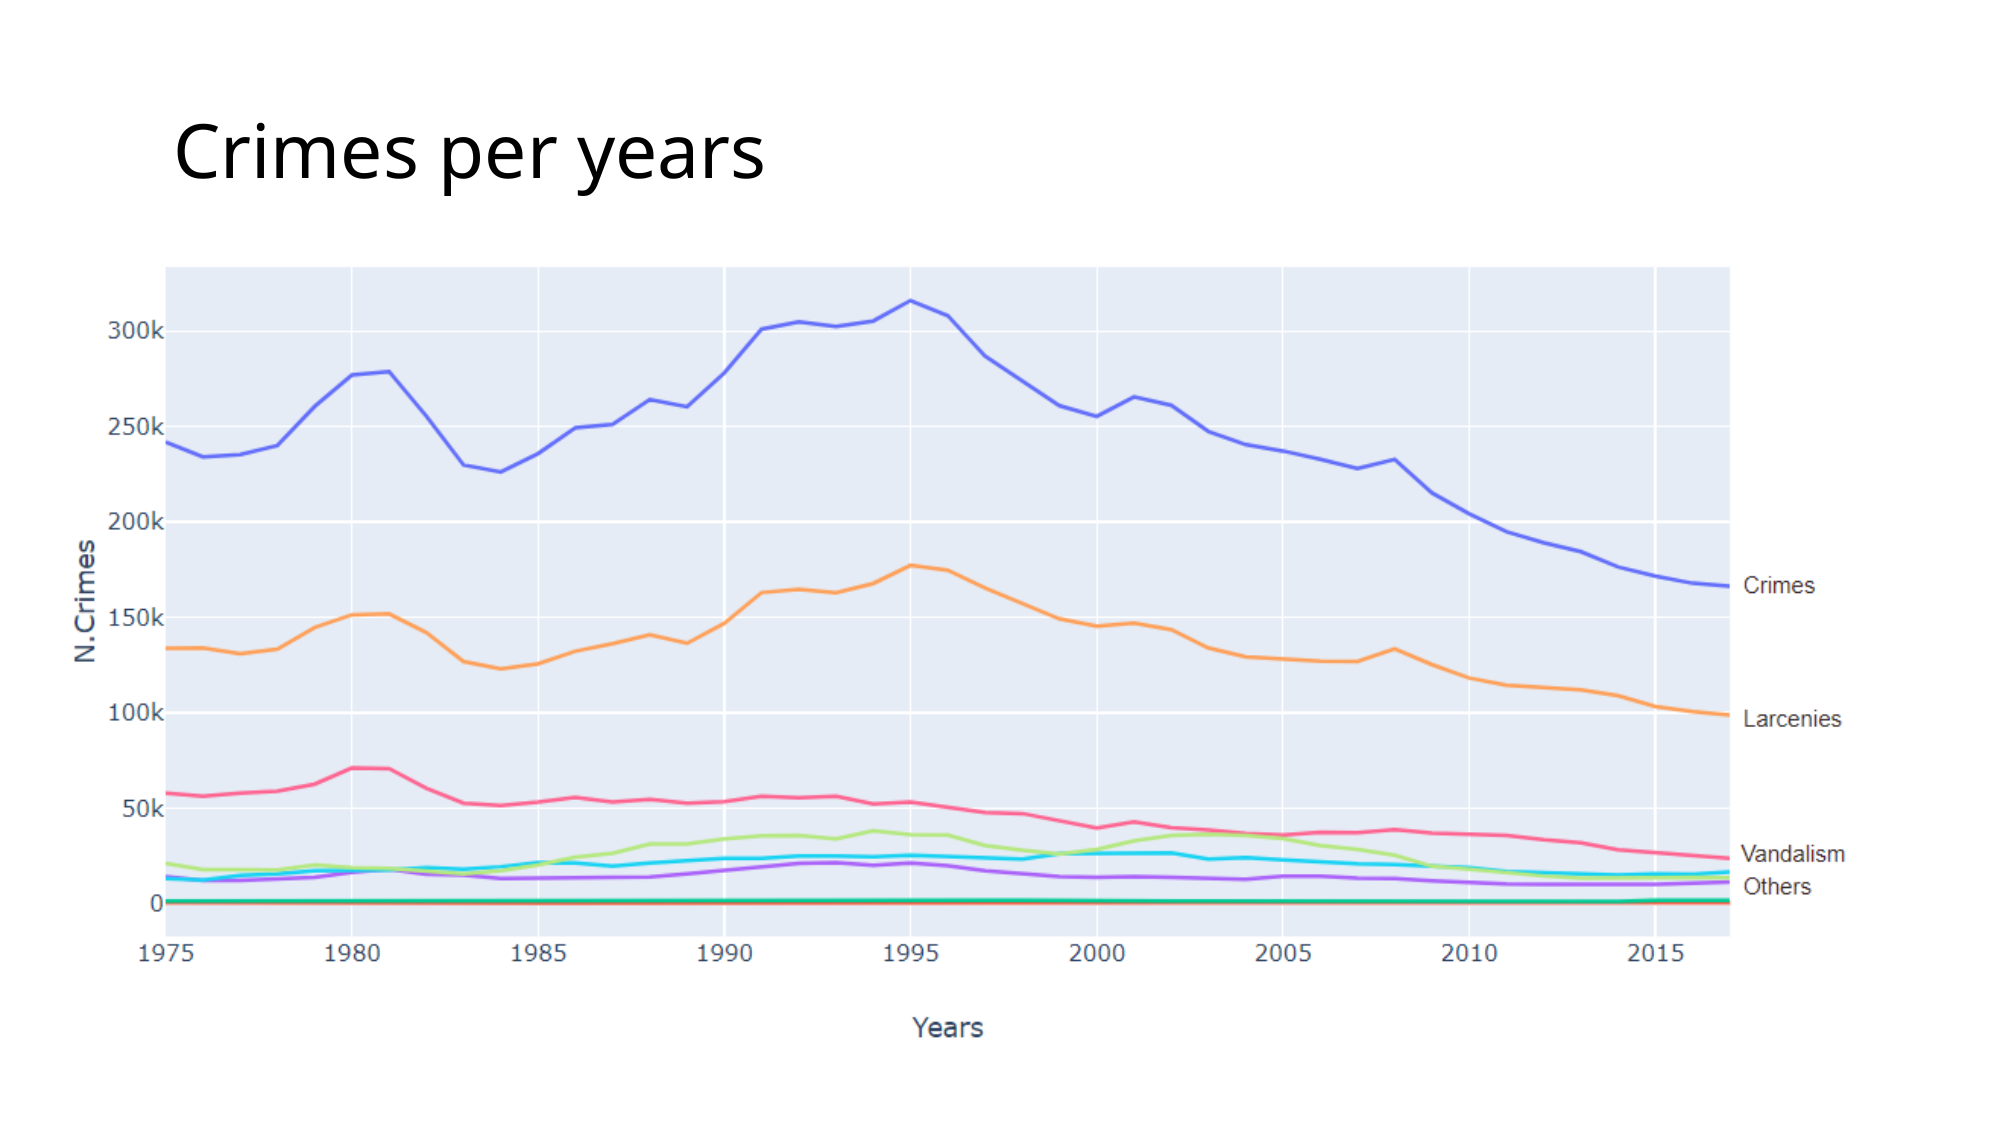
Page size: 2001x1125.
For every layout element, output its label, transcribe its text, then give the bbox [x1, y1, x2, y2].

picture [52, 241, 1859, 1051]
title Crimes per years [158, 46, 1884, 264]
